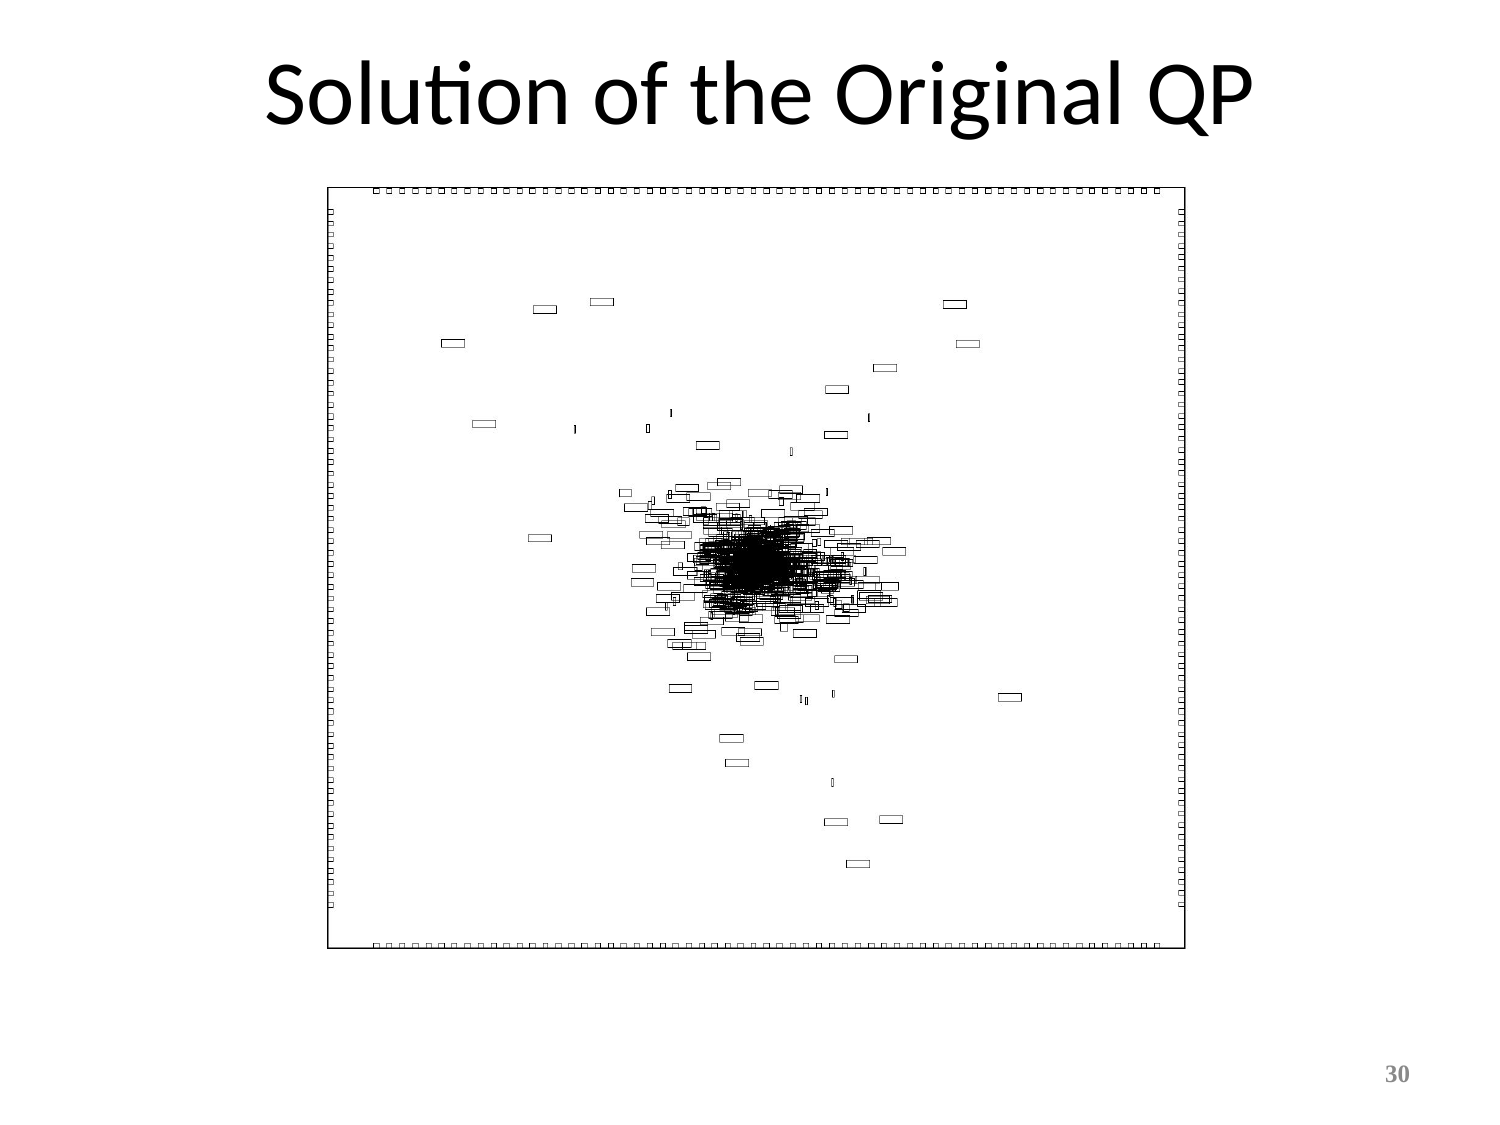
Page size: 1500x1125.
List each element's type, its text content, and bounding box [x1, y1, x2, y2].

text_box <number> [1074, 1042, 1426, 1103]
picture [297, 160, 1215, 976]
title Solution of the Original QP [84, 37, 1438, 138]
